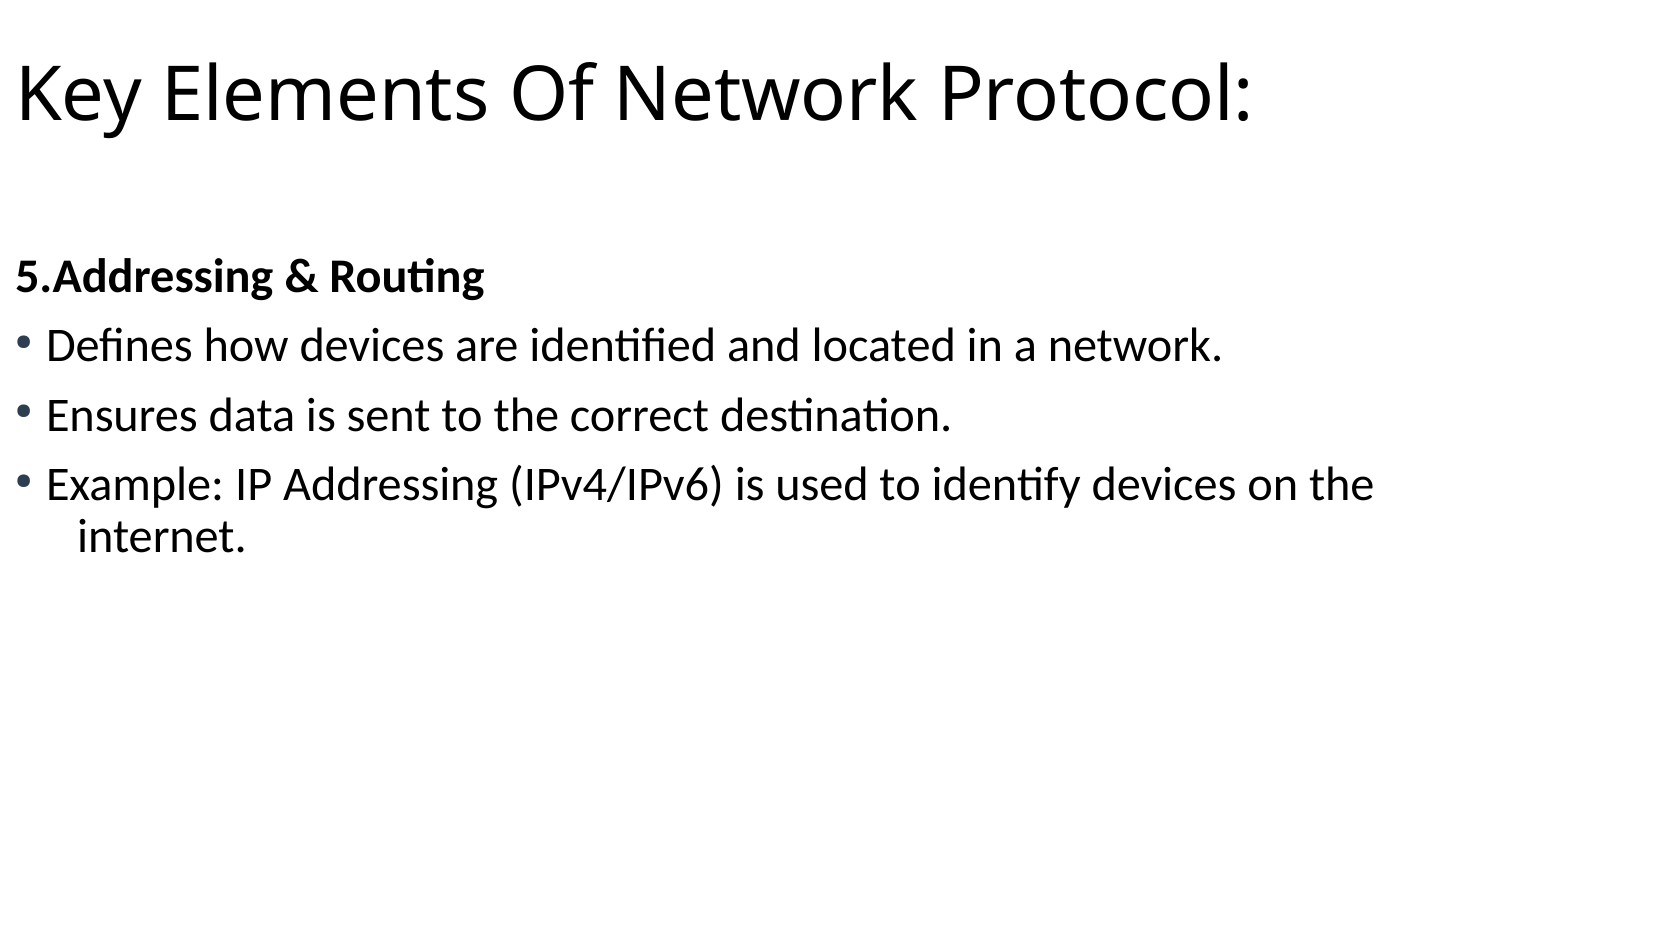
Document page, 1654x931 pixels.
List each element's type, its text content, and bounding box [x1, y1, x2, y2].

title Key Elements Of Network Protocol: [0, 36, 1536, 155]
list 5.Addressing & Routing Defines how devices are identified and located in a network. Ensures data is sent to the correct destination. Example: IP Addressing (IPv4/IPv6) is used to identify devices on the internet. [0, 243, 1536, 864]
